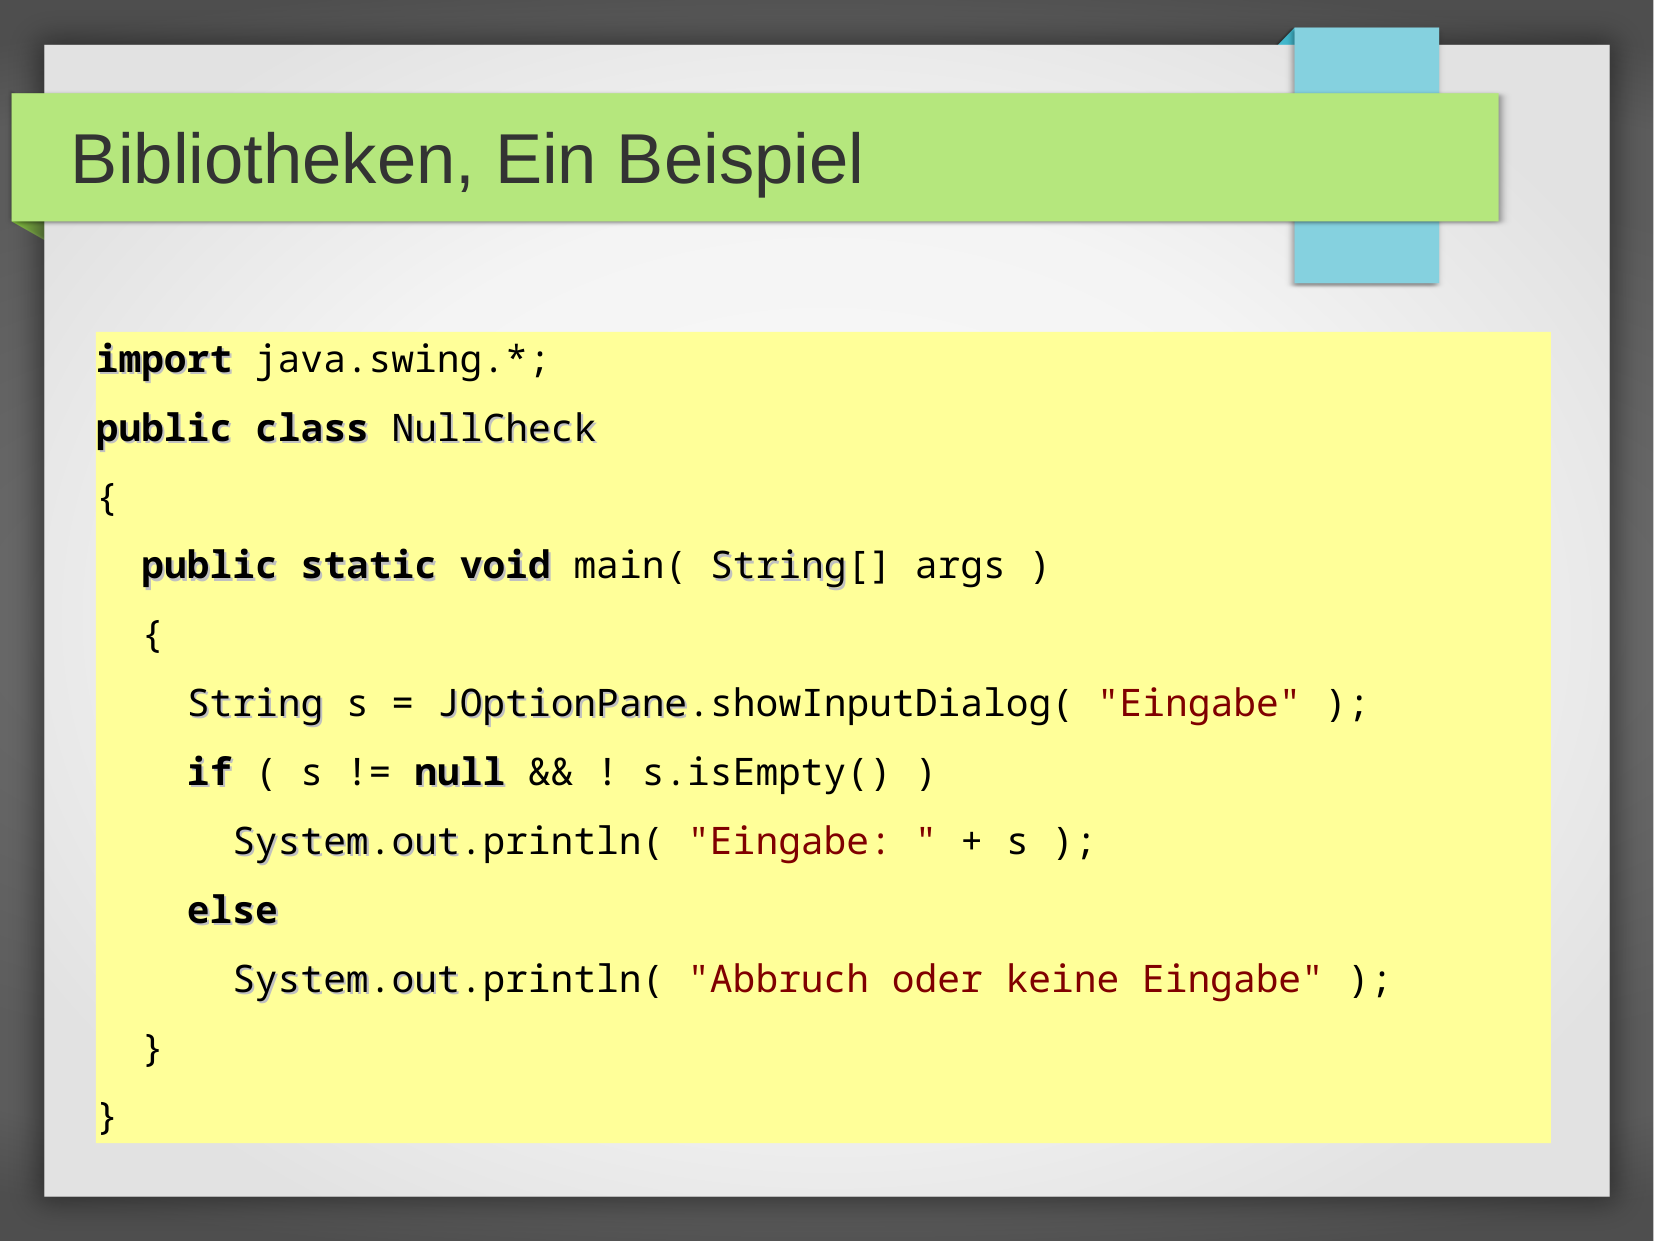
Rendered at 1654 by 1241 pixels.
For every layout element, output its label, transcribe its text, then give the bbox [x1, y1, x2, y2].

title Bibliotheken, Ein Beispiel [70, 106, 1229, 213]
picture [0, 0, 1654, 1241]
list import java.swing.*; public class NullCheck { public static void main( String[] args ) { String s = JOptionPane.showInputDialog( "Eingabe" ); if ( s != null && ! s.isEmpty() ) System.out.println( "Eingabe: " + s ); else System.out.println( "Abbruch oder keine Eingabe" ); } } [95, 331, 1551, 1144]
